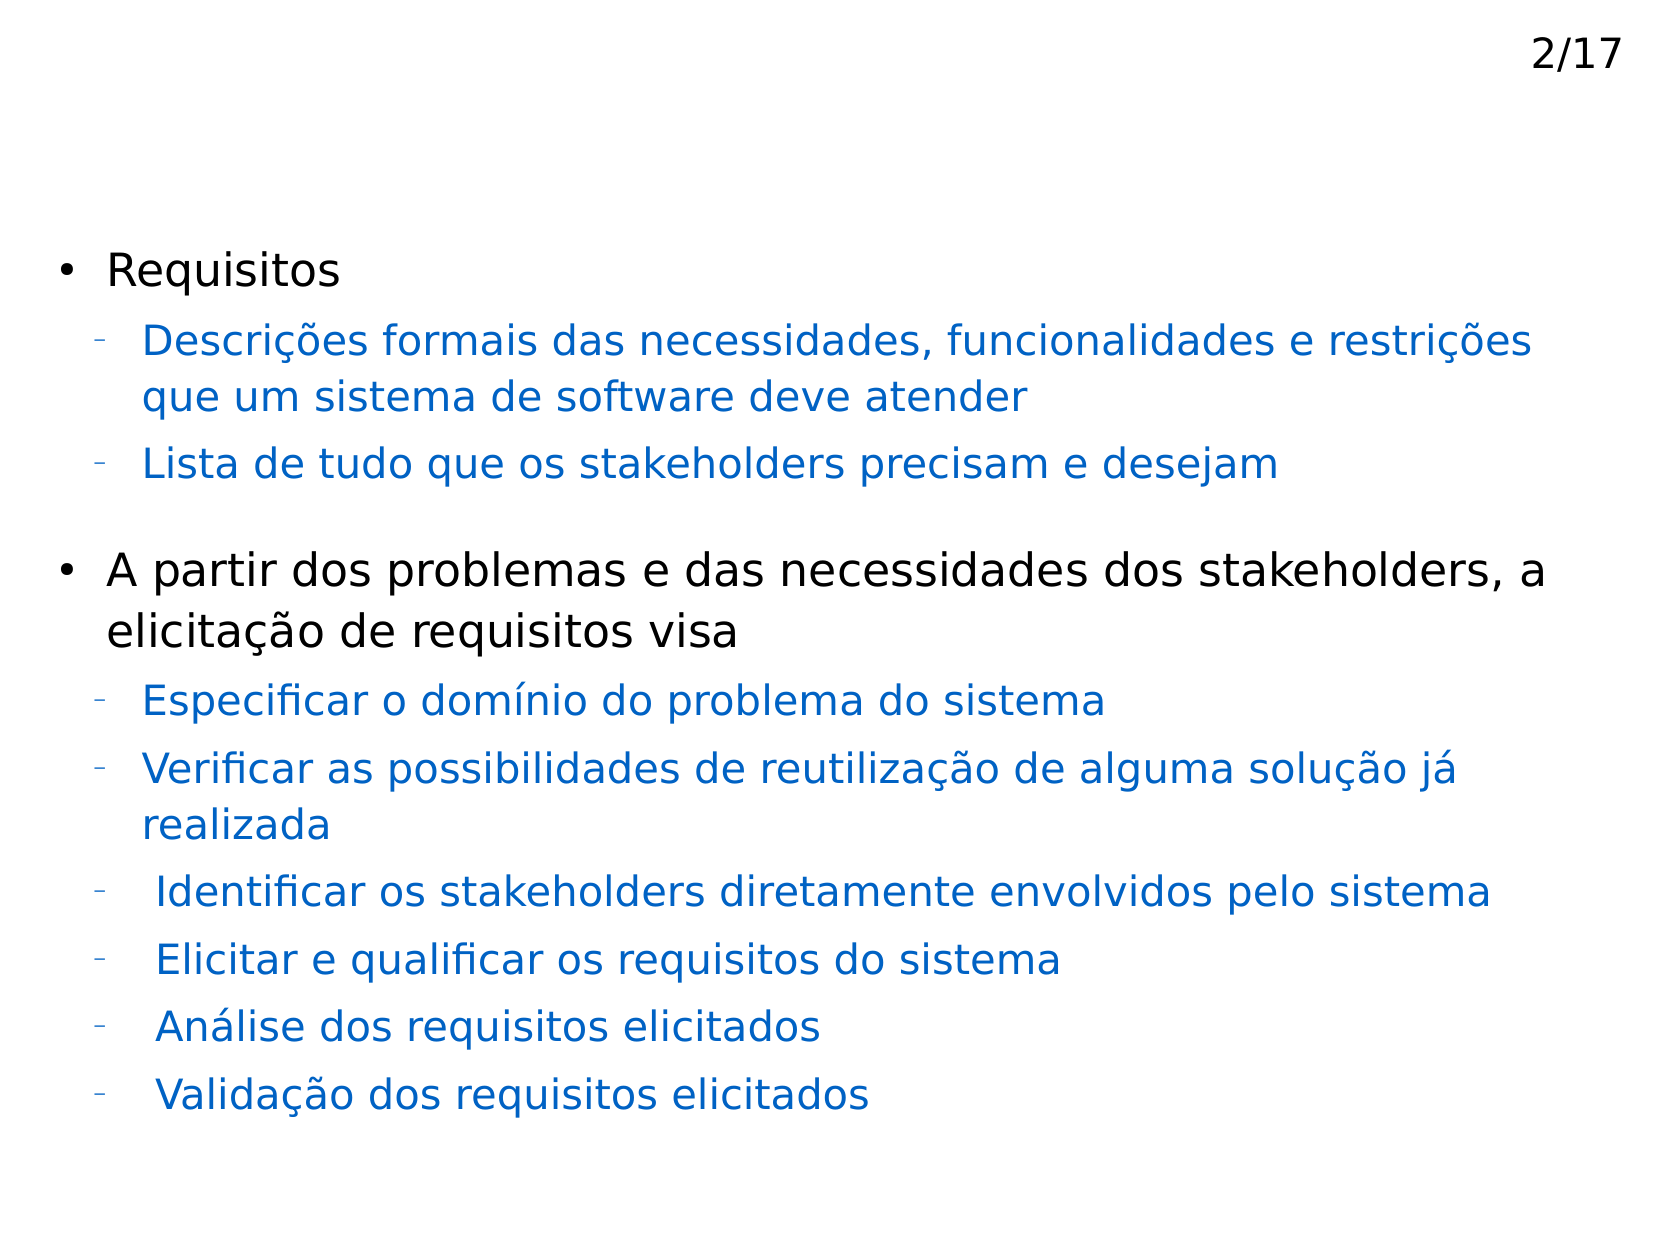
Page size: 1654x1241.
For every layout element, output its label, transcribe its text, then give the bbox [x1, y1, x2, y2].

list Requisitos Descrições formais das necessidades, funcionalidades e restrições que um sistema de software deve atender Lista de tudo que os stakeholders precisam e desejam A partir dos problemas e das necessidades dos stakeholders, a elicitação de requisitos visa Especificar o domínio do problema do sistema Verificar as possibilidades de reutilização de alguma solução já realizada Identificar os stakeholders diretamente envolvidos pelo sistema Elicitar e qualificar os requisitos do sistema Análise dos requisitos elicitados Validação dos requisitos elicitados [59, 236, 1595, 1211]
